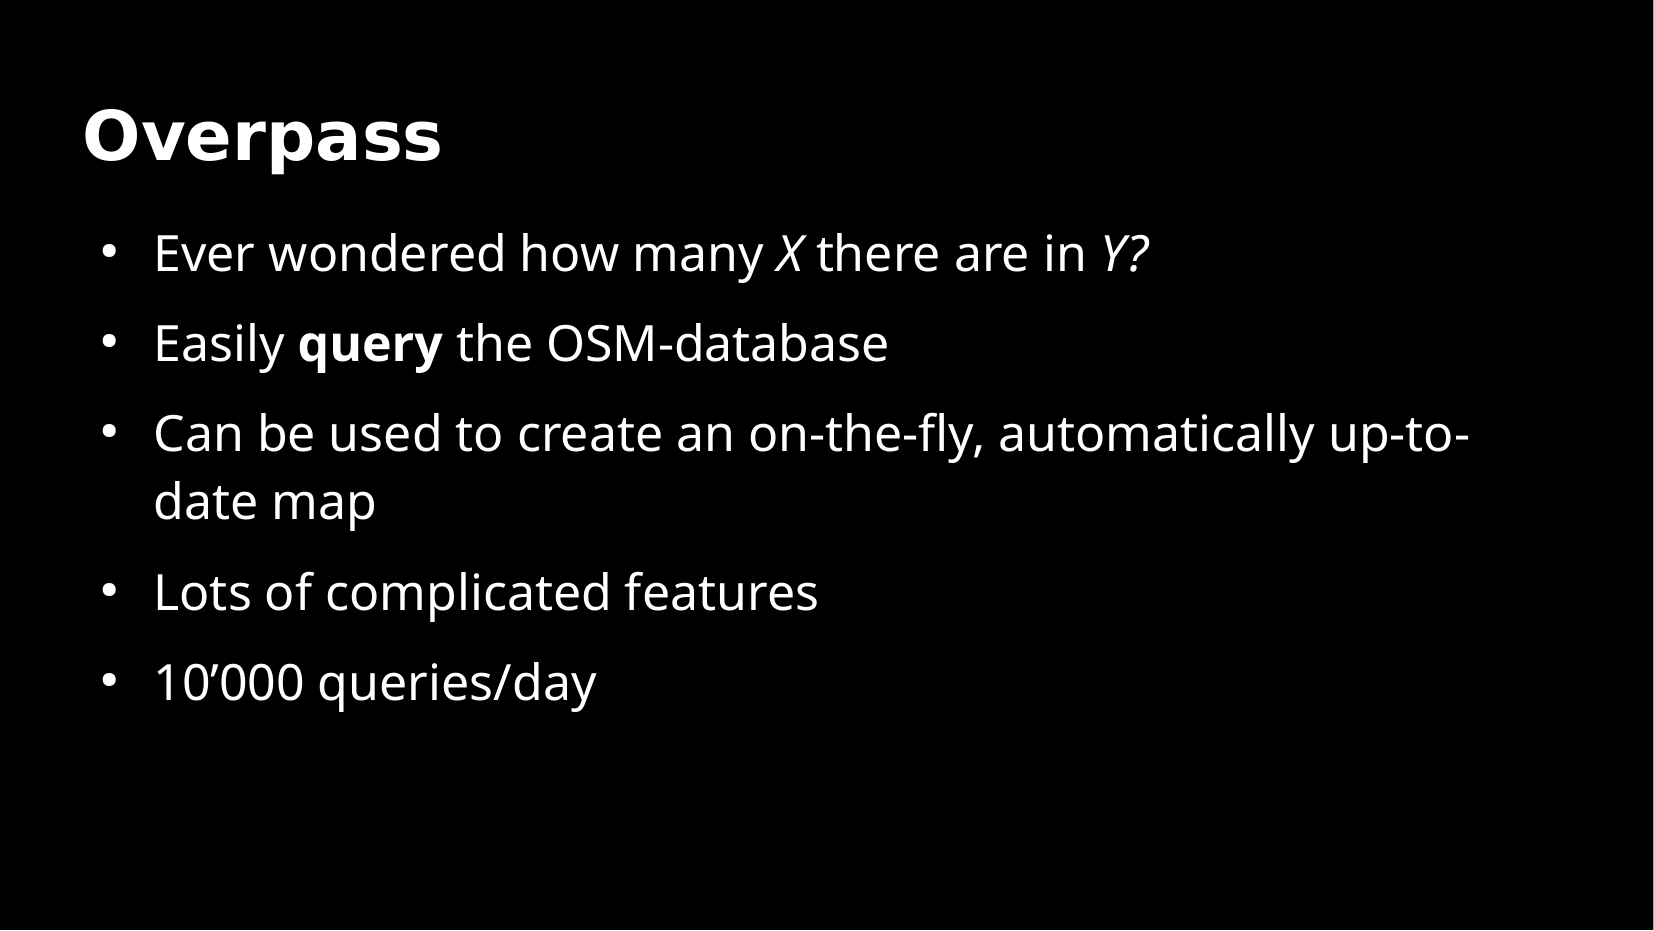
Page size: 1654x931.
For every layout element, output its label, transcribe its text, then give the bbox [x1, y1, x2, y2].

list Ever wondered how many X there are in Y? Easily query the OSM-database Can be used to create an on-the-fly, automatically up-to-date map Lots of complicated features 10’000 queries/day [82, 217, 1571, 758]
title Overpass [82, 59, 1571, 215]
